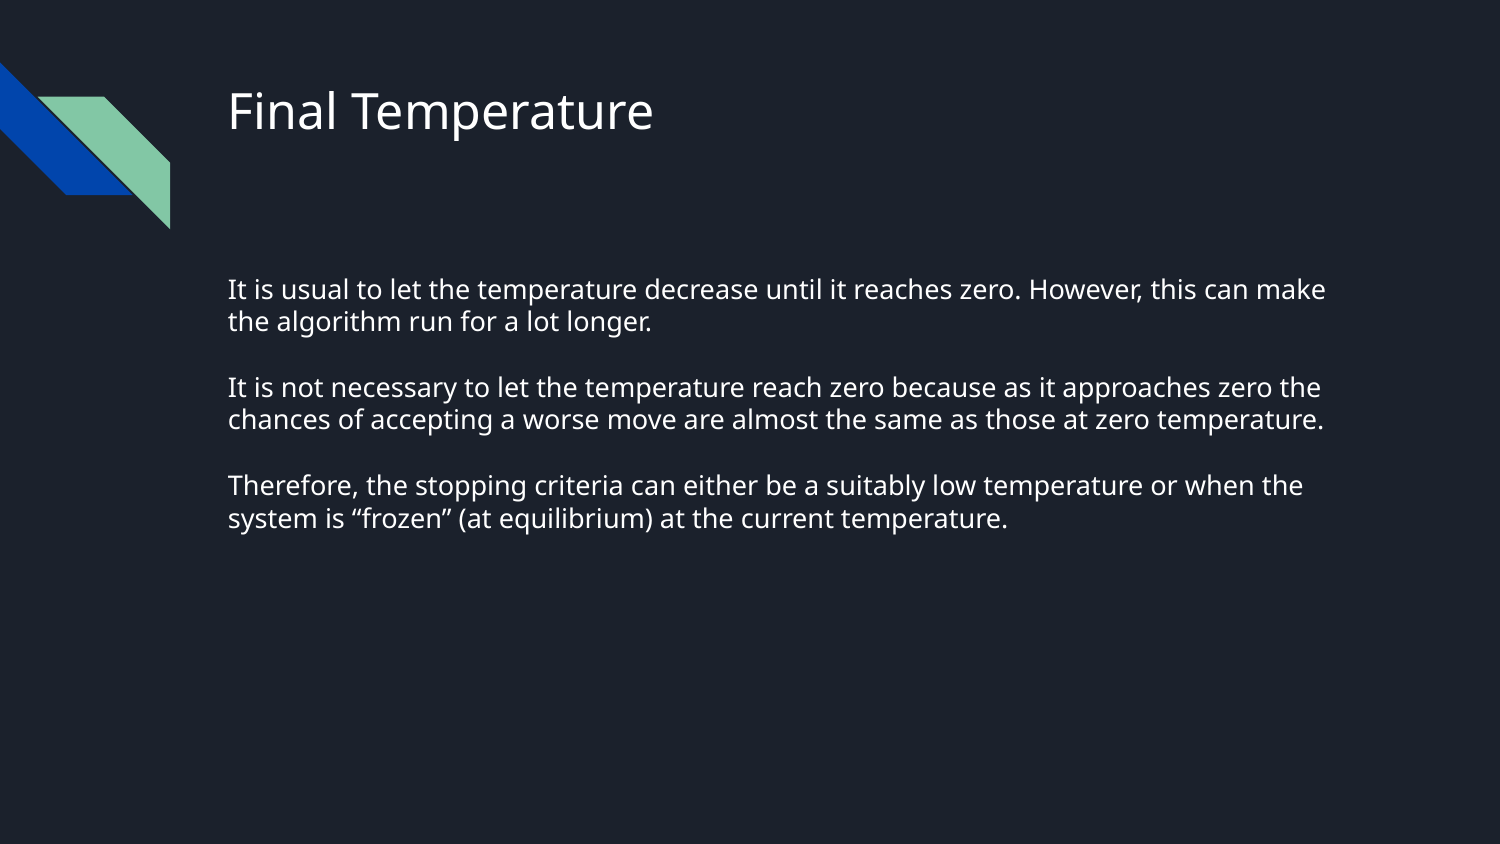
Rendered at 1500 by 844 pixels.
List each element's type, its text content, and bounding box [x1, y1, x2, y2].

title Final Temperature [212, 64, 1368, 215]
list It is usual to let the temperature decrease until it reaches zero. However, this can make the algorithm run for a lot longer. It is not necessary to let the temperature reach zero because as it approaches zero the chances of accepting a worse move are almost the same as those at zero temperature. Therefore, the stopping criteria can either be a suitably low temperature or when the system is “frozen” (at equilibrium) at the current temperature. [212, 257, 1368, 735]
